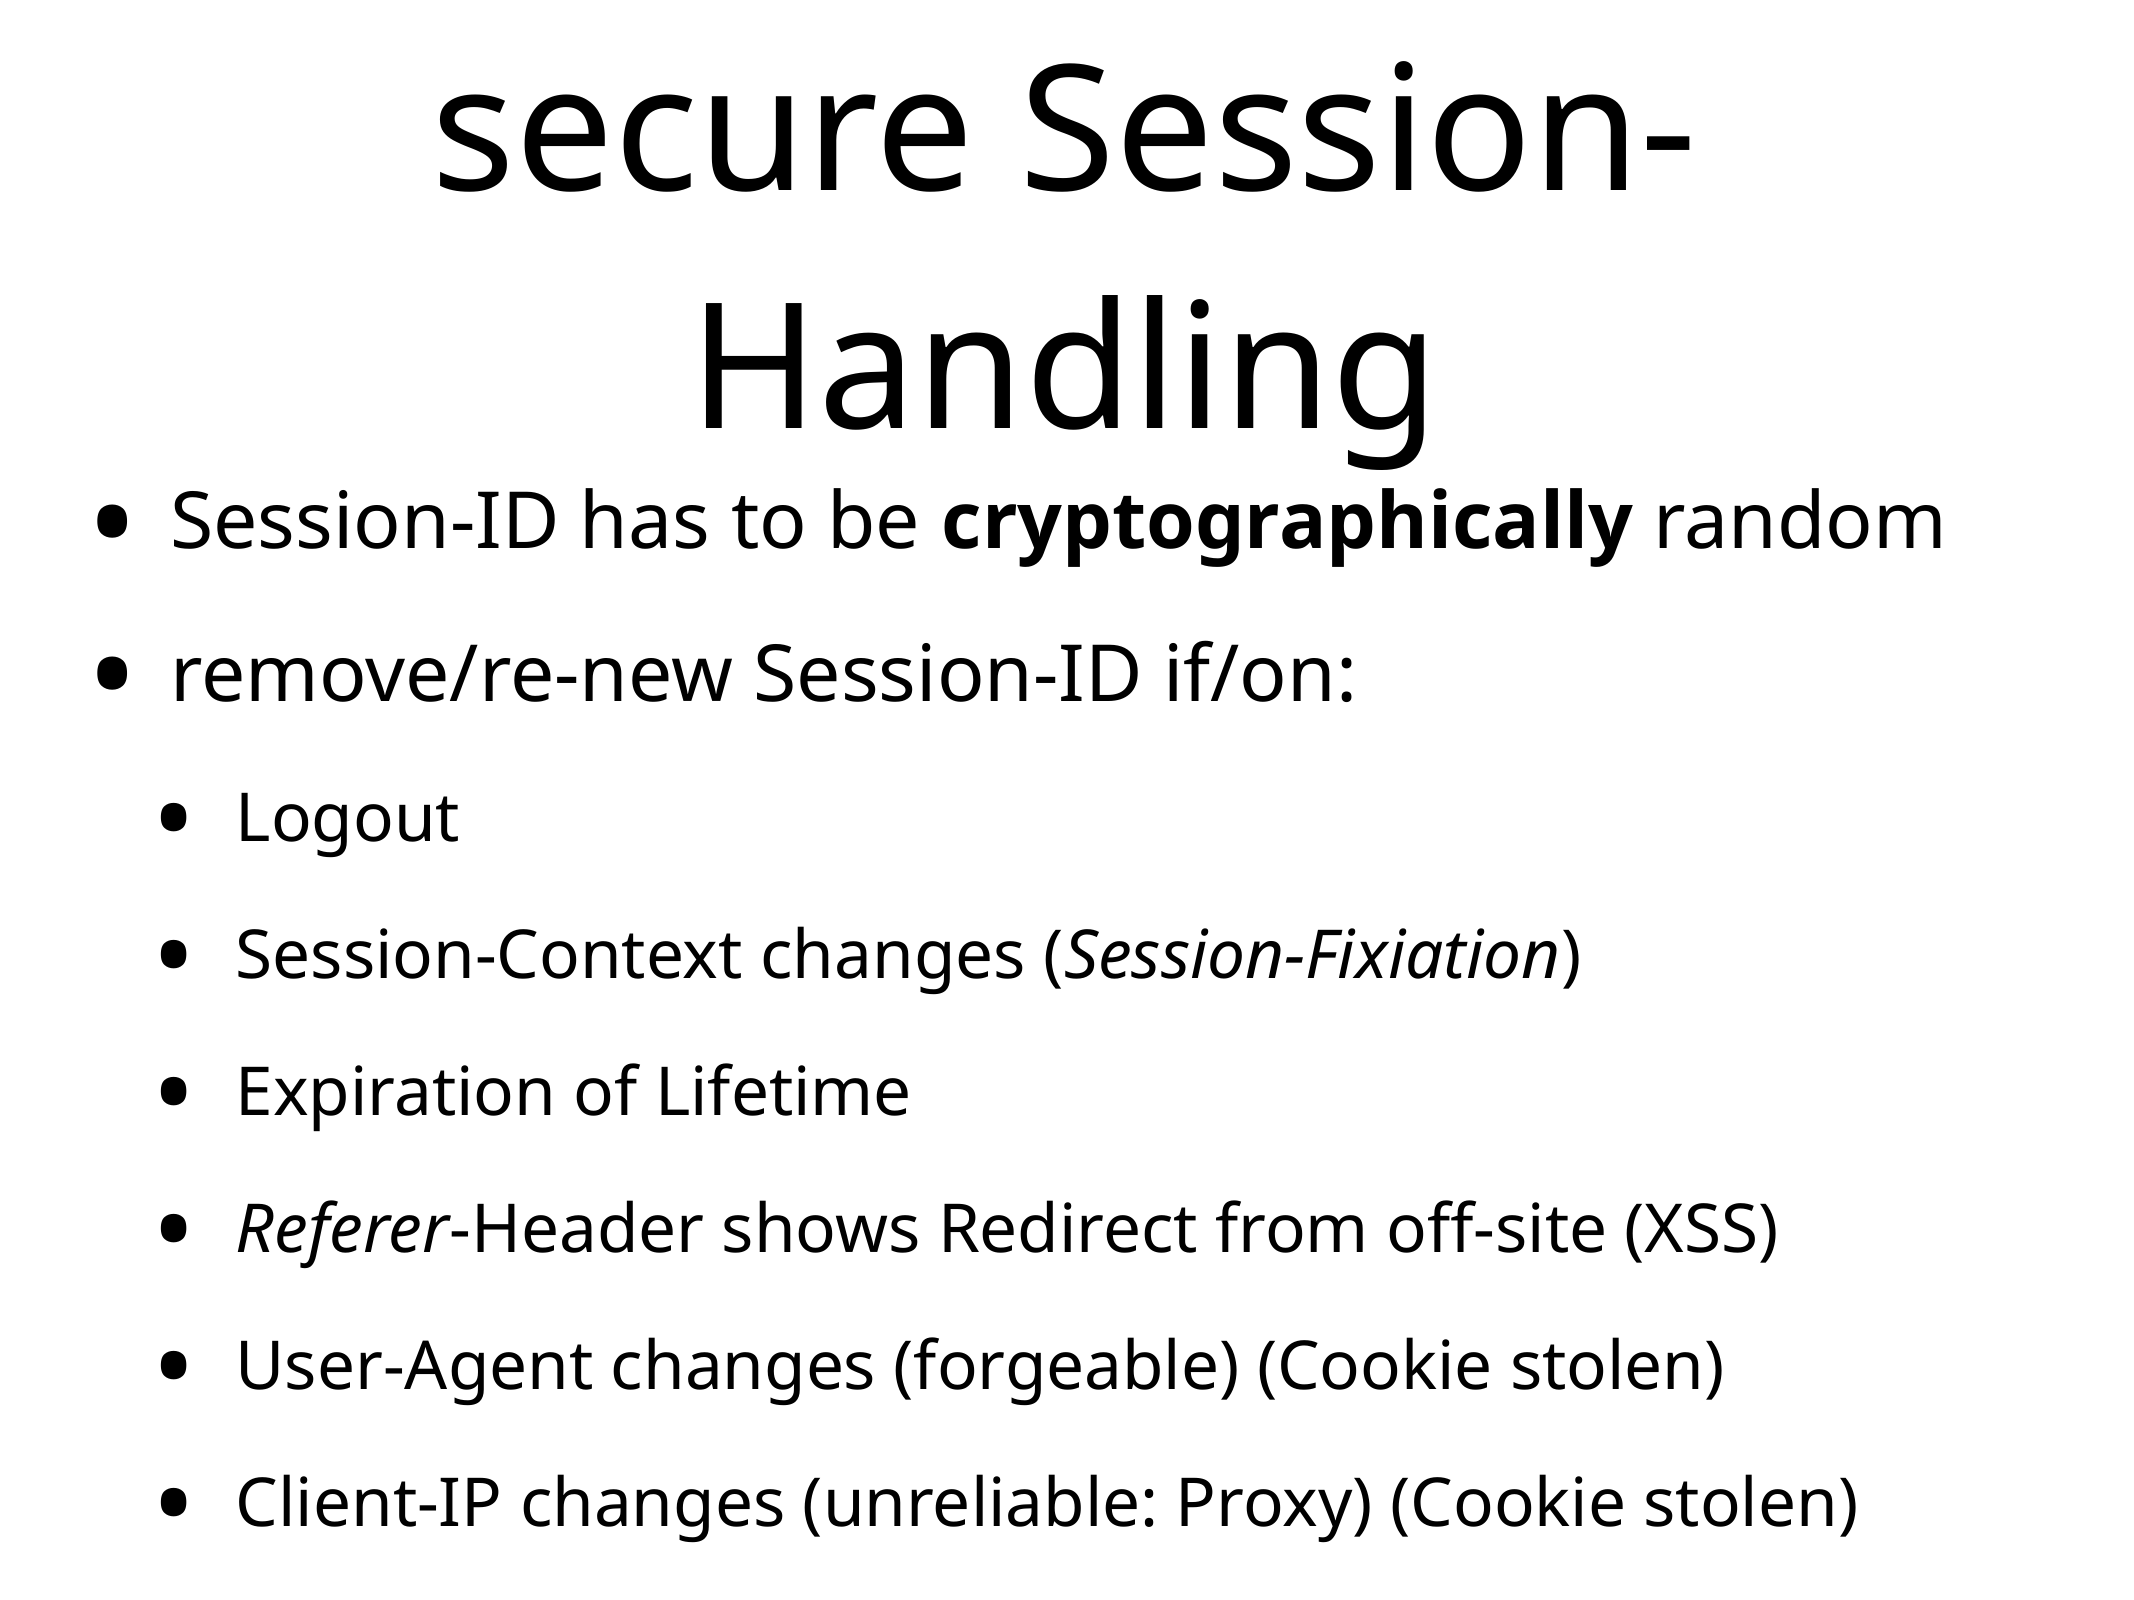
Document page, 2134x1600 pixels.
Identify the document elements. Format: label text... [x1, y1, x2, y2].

title secure Session-Handling [112, 31, 2021, 452]
list Session-ID has to be cryptographically random remove/re-new Session-ID if/on: Logout Session-Context changes (Session-Fixiation) Expiration of Lifetime Referer-Header shows Redirect from off-site (XSS) User-Agent changes (forgeable) (Cookie stolen) Client-IP changes (unreliable: Proxy) (Cookie stolen) [39, 454, 2034, 1557]
